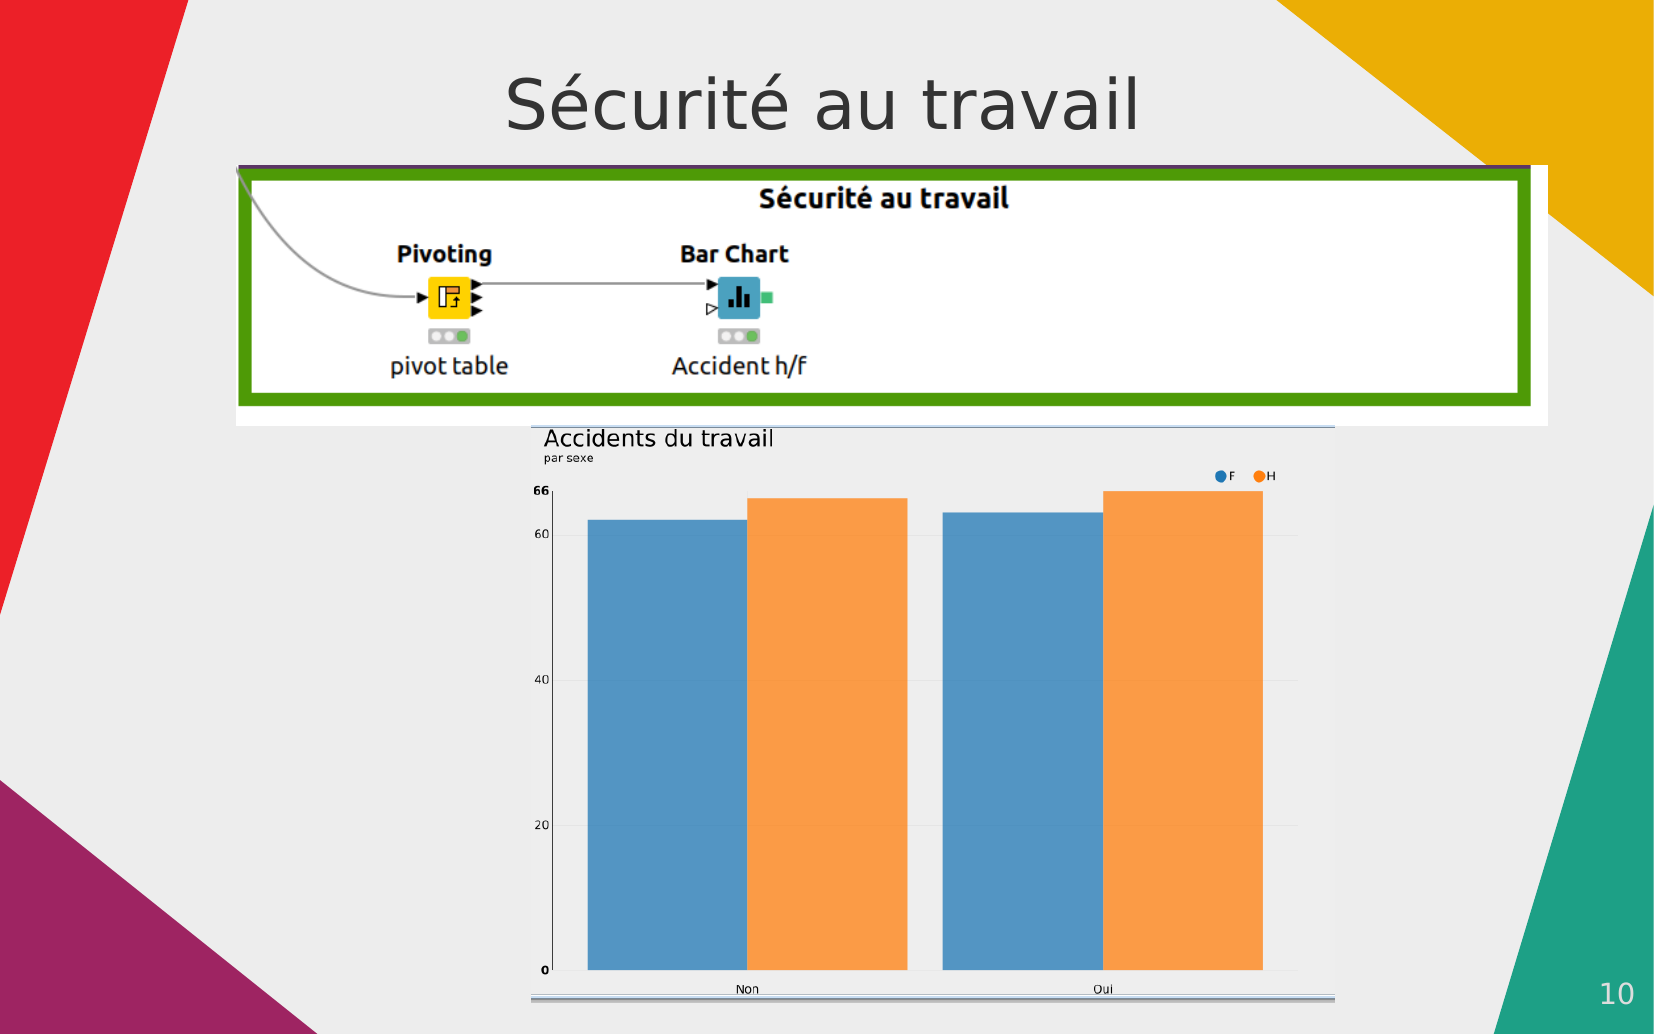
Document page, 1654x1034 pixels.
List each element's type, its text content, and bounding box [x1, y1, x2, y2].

title Sécurité au travail [111, 23, 1536, 188]
picture [236, 165, 1548, 1003]
